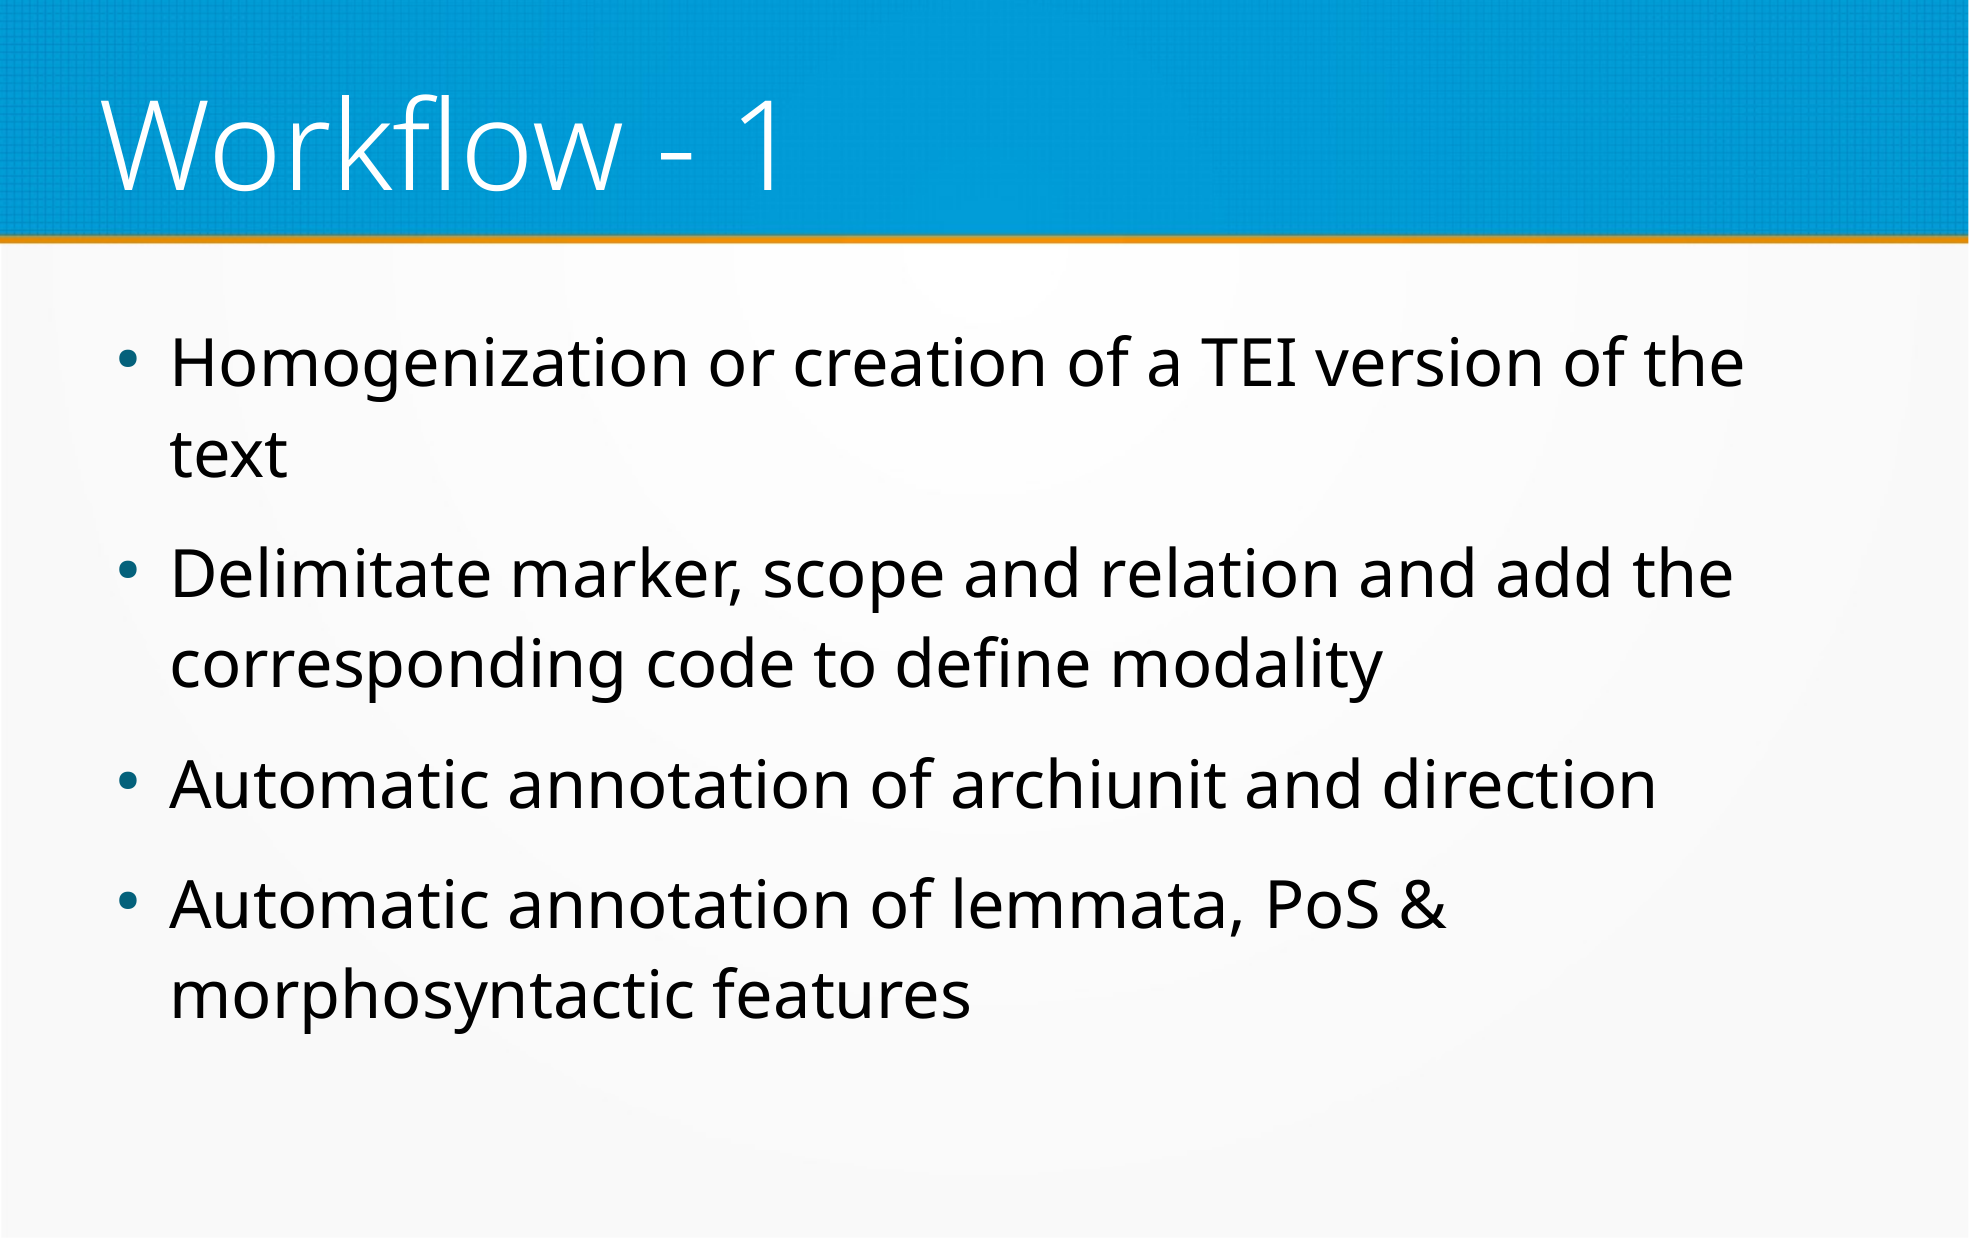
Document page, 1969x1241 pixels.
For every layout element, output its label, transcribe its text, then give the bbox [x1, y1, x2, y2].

title Workflow - 1 [98, 19, 1870, 227]
picture [0, 233, 1969, 1241]
list Homogenization or creation of a TEI version of the text Delimitate marker, scope and relation and add the corresponding code to define modality Automatic annotation of archiunit and direction Automatic annotation of lemmata, PoS & morphosyntactic features [98, 315, 1861, 1081]
